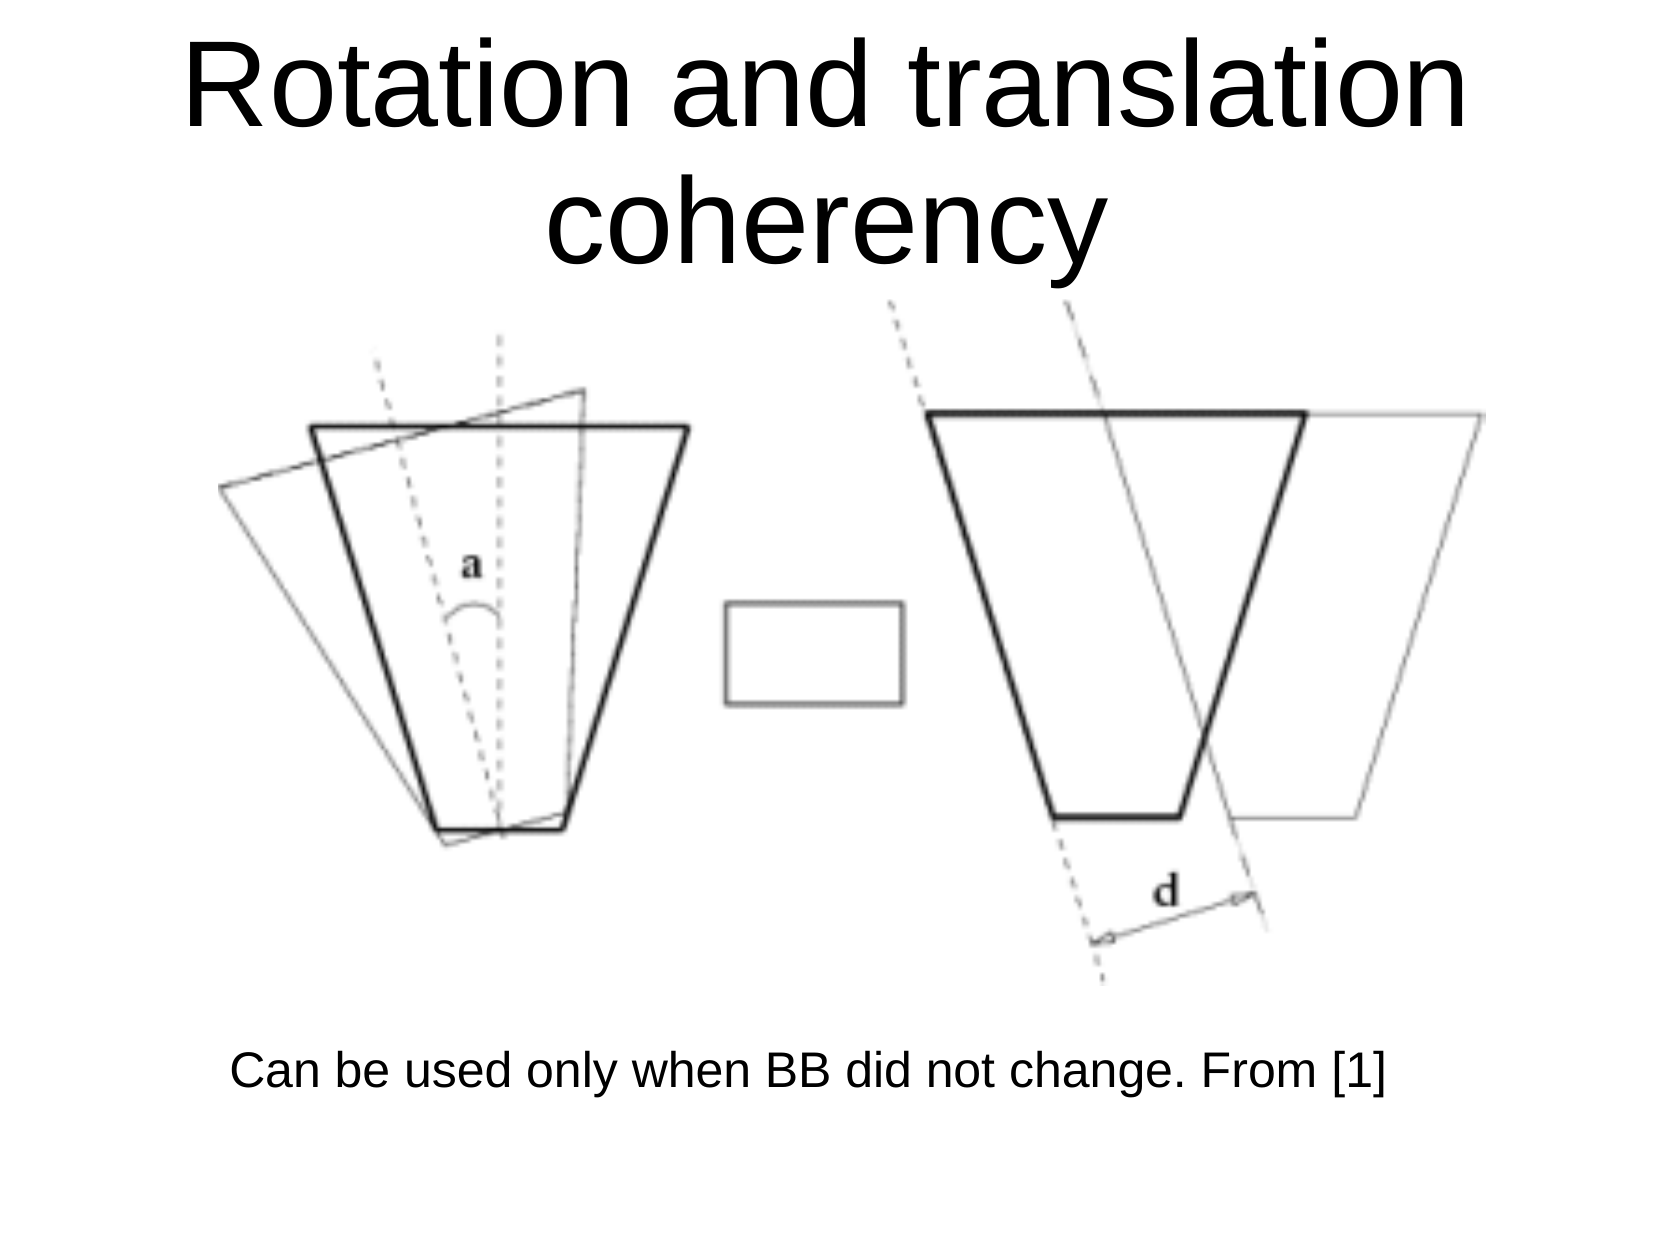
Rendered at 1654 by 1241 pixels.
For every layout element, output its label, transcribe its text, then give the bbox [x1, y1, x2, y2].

text_box Can be used only when BB did not change. From [1] [214, 1035, 1404, 1129]
title Rotation and translation coherency [82, 16, 1571, 290]
picture [218, 299, 1486, 986]
